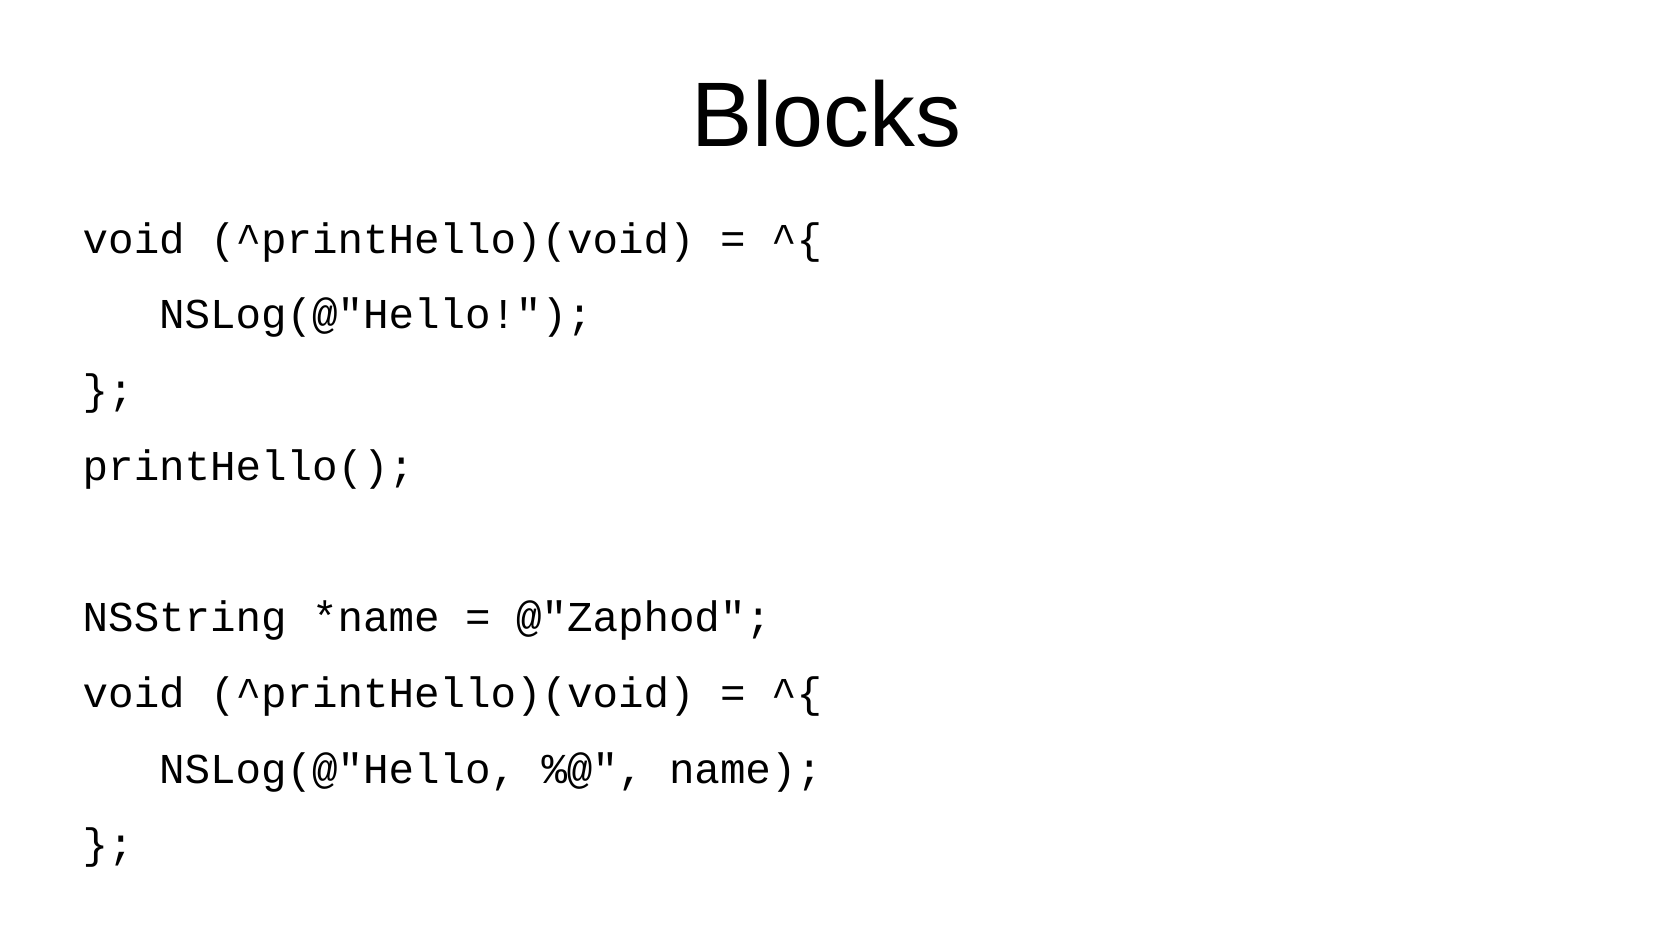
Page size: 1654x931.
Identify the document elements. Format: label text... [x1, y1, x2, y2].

title Blocks [82, 37, 1571, 193]
list void (^printHello)(void) = ^{ NSLog(@"Hello!"); }; printHello(); NSString *name = @"Zaphod"; void (^printHello)(void) = ^{ NSLog(@"Hello, %@", name); }; [82, 217, 1571, 875]
